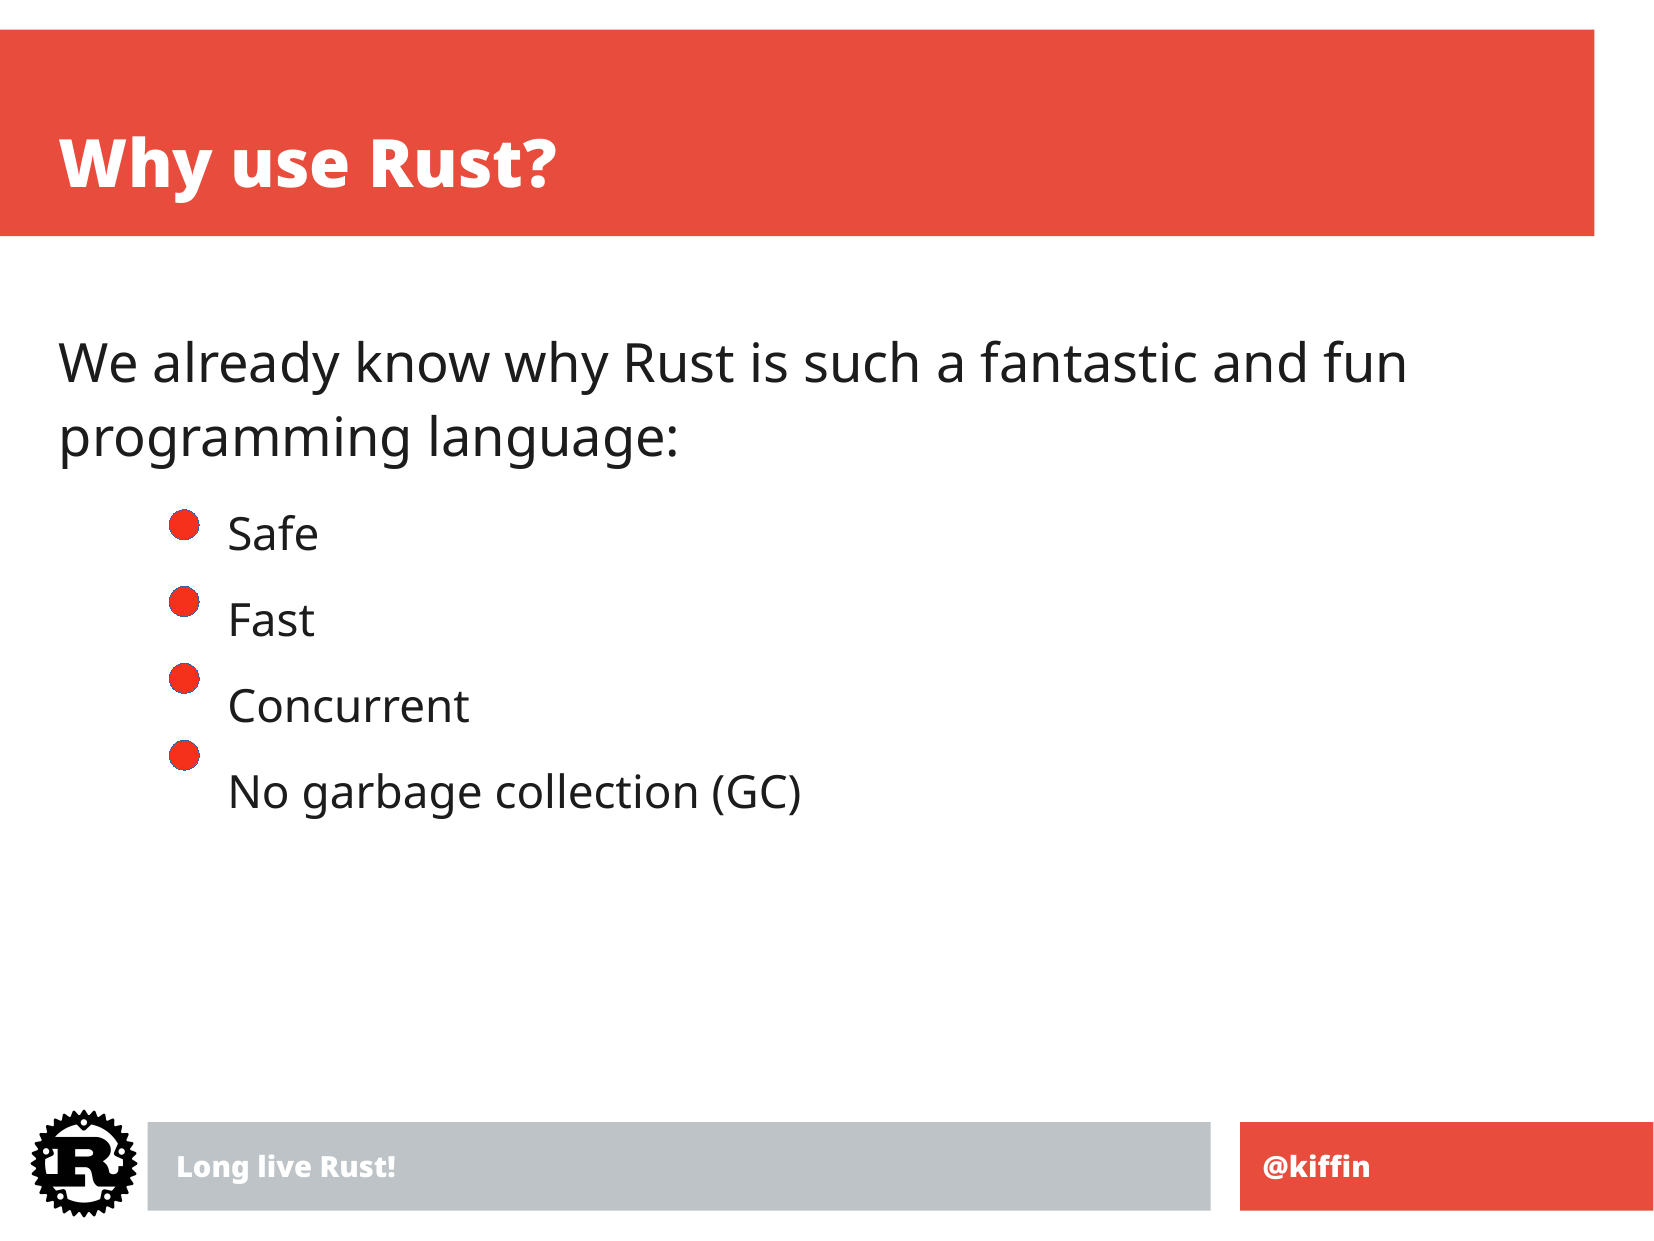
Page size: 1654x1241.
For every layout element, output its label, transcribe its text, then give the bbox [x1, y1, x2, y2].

list We already know why Rust is such a fantastic and fun programming language: [59, 324, 1565, 1093]
picture [30, 1109, 138, 1218]
text_box @kiffin [1262, 1122, 1654, 1211]
text_box [169, 740, 200, 771]
title Why use Rust? [59, 59, 1595, 207]
text_box Long live Rust! [176, 1122, 1201, 1211]
list Safe Fast Concurrent No garbage collection (GC) [180, 449, 1654, 1218]
